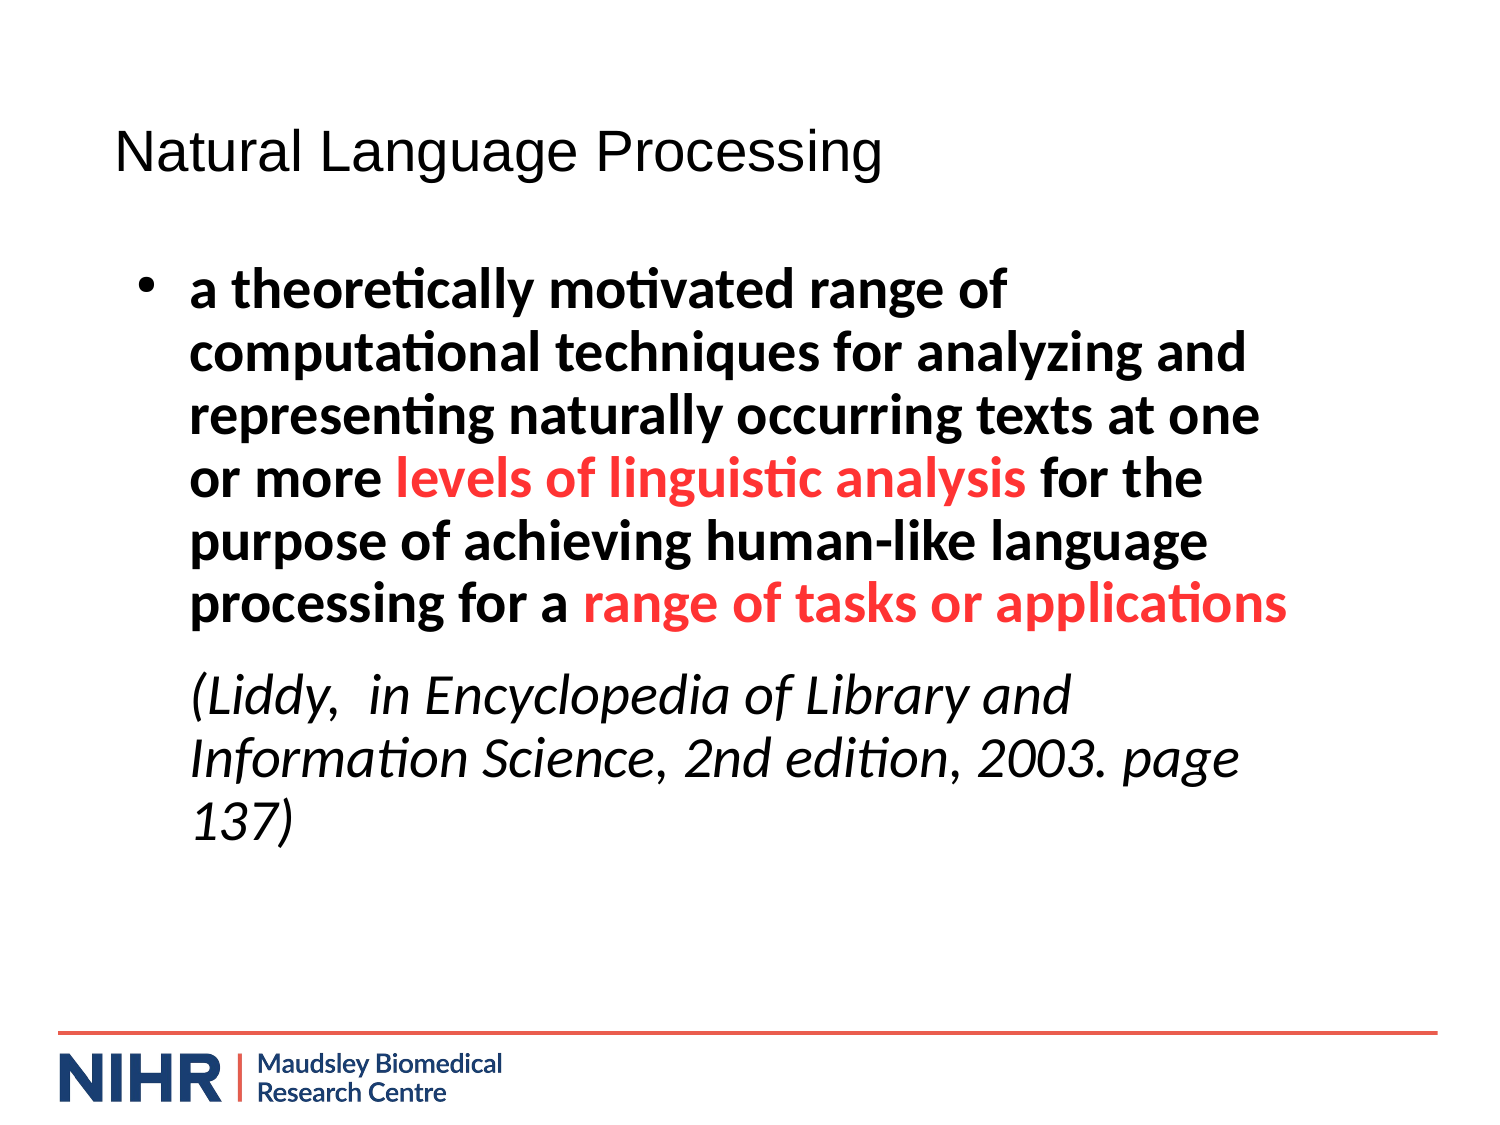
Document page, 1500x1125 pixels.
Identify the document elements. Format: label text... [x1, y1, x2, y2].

text_box Natural Language Processing [100, 113, 1105, 192]
list a theoretically motivated range of computational techniques for analyzing and representing naturally occurring texts at one or more levels of linguistic analysis for the purpose of achieving human-like language processing for a range of tasks or applications (Liddy, in Encyclopedia of Library and Information Science, 2nd edition, 2003. page 137) [118, 258, 1300, 904]
picture [29, 1018, 531, 1125]
